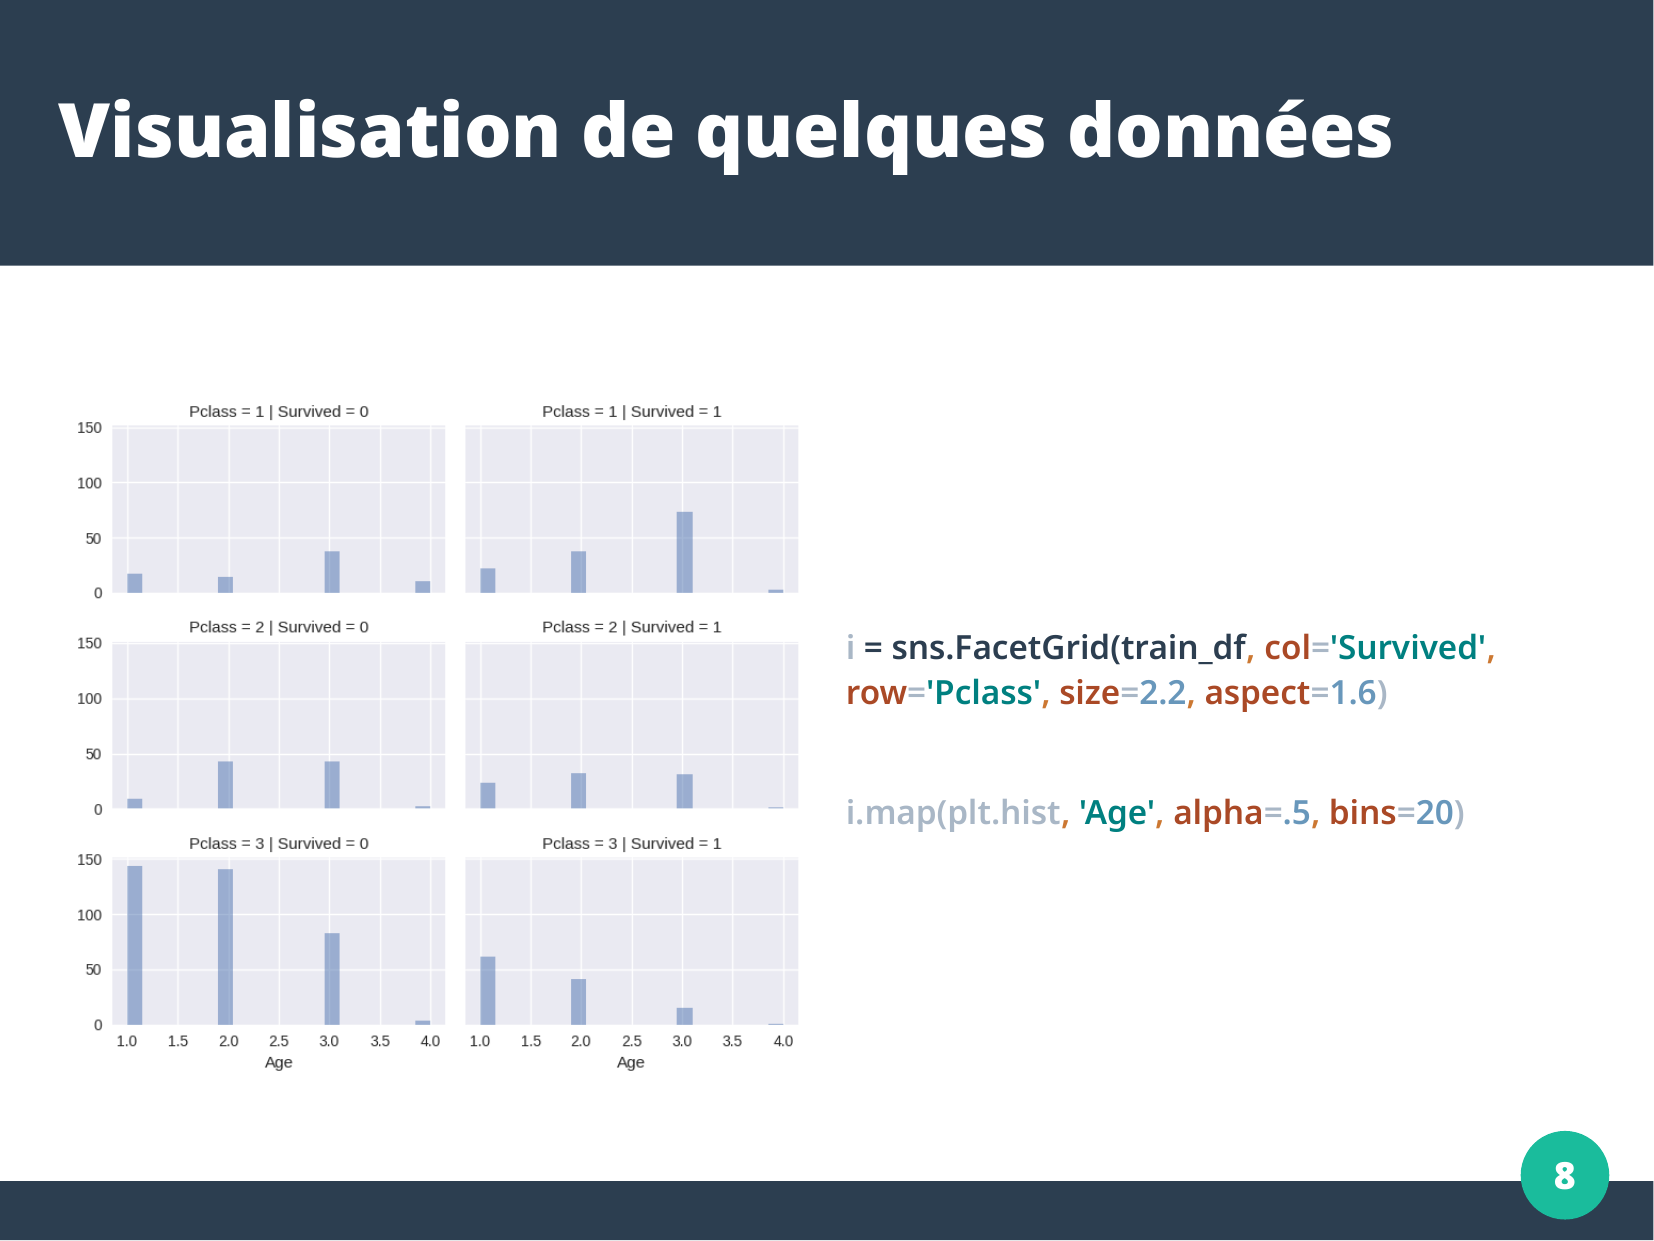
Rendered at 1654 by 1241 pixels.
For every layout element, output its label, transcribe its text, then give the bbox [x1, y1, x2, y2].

list i = sns.FacetGrid(train_df, col='Survived', row='Pclass', size=2.2, aspect=1.6) i.map(plt.hist, 'Age', alpha=.5, bins=20) [845, 324, 1596, 1152]
picture [58, 386, 809, 1090]
title Visualisation de quelques données [59, 49, 1595, 207]
